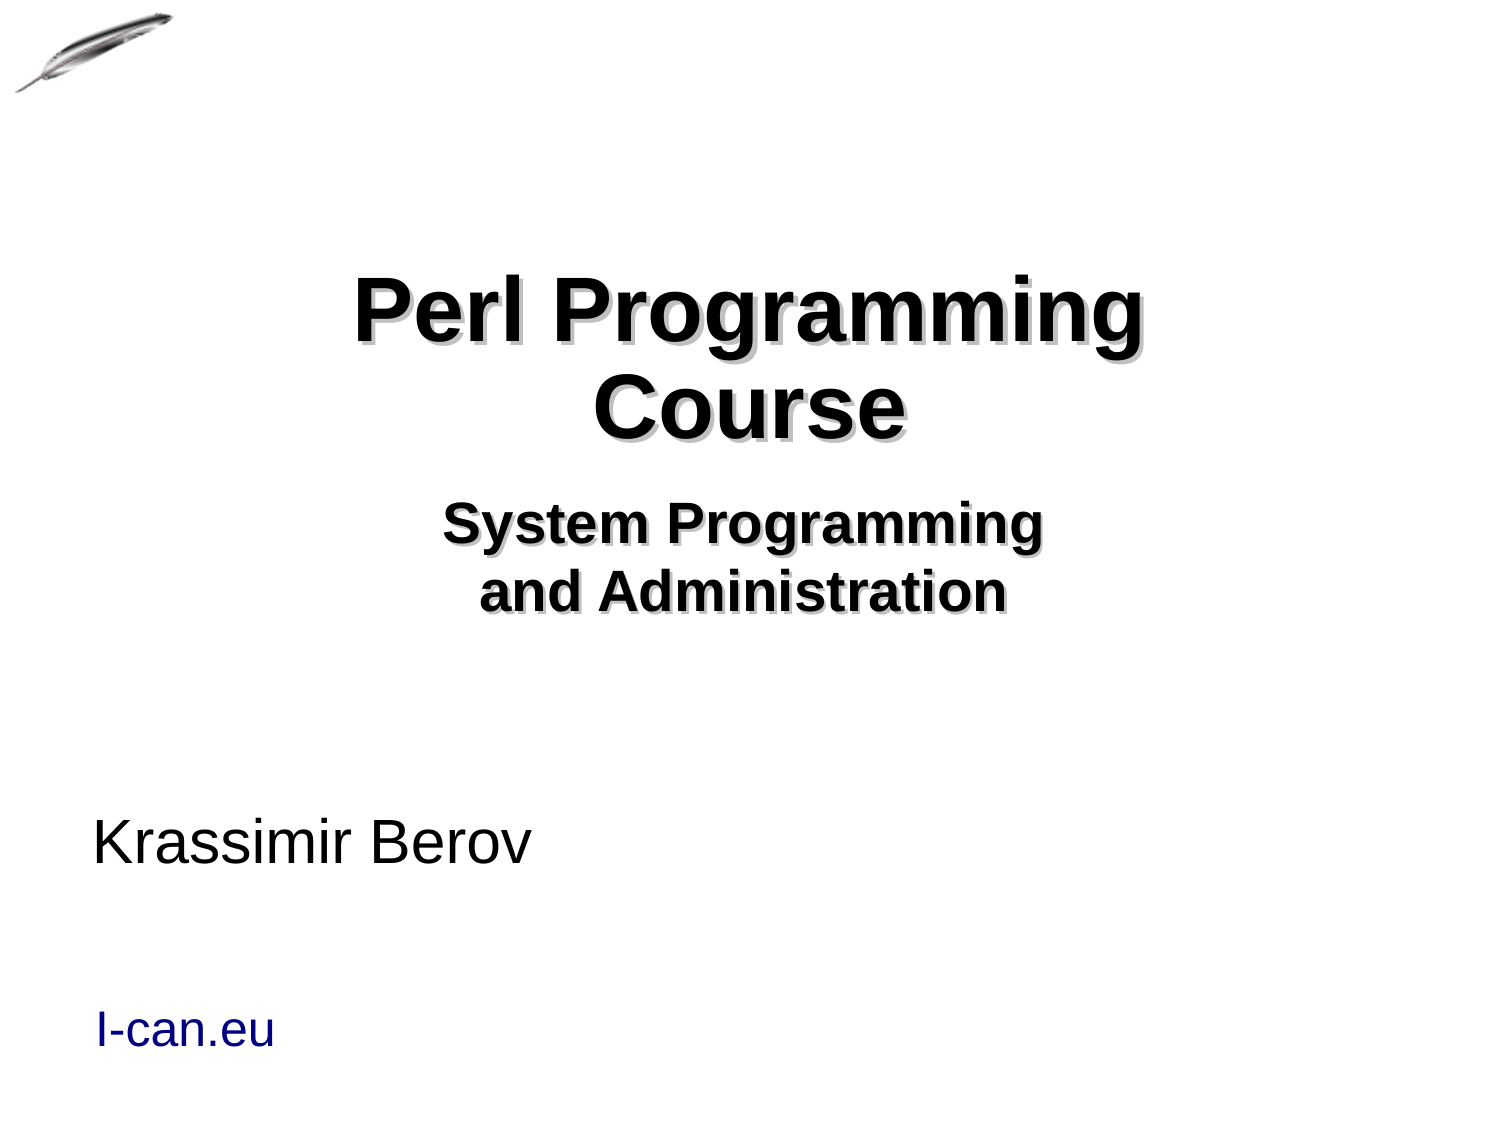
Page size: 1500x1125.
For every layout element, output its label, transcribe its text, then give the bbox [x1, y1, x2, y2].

picture [11, 11, 179, 95]
title Perl Programming Course [277, 249, 1223, 459]
text_box I-can.eu [80, 991, 291, 1065]
text_box System Programming and Administration [428, 481, 1072, 629]
text_box Krassimir Berov [77, 798, 642, 888]
